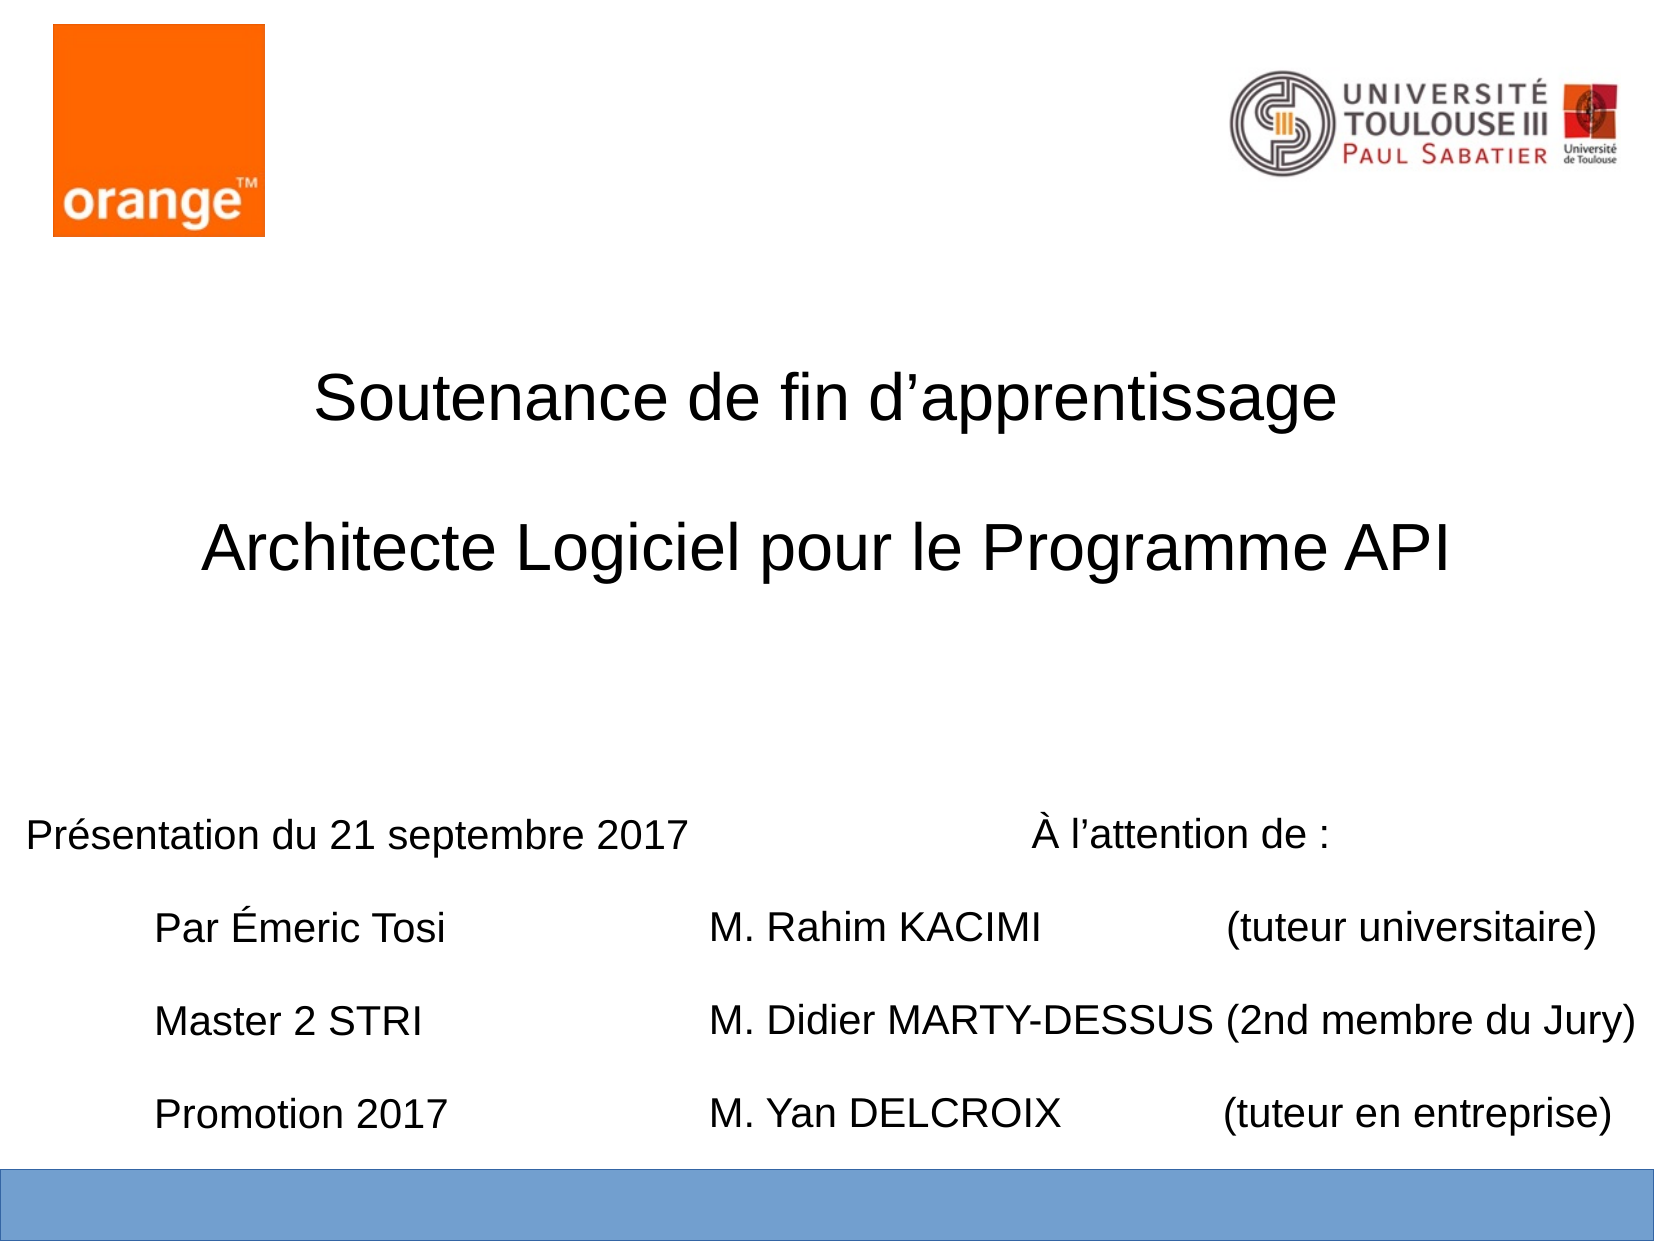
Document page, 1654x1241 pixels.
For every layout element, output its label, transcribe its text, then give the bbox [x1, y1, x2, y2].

text_box Présentation du 21 septembre 2017 Par Émeric Tosi Master 2 STRI Promotion 2017 [6, 708, 709, 1241]
picture [1228, 47, 1621, 201]
subtitle Soutenance de fin d’apprentissage Architecte Logiciel pour le Programme API [118, 236, 1536, 708]
text_box À l’attention de : M. Rahim KACIMI (tuteur universitaire) M. Didier MARTY-DESSUS (2nd membre du Jury) M. Yan DELCROIX (tuteur en entreprise) [708, 706, 1654, 1241]
picture [53, 24, 265, 237]
